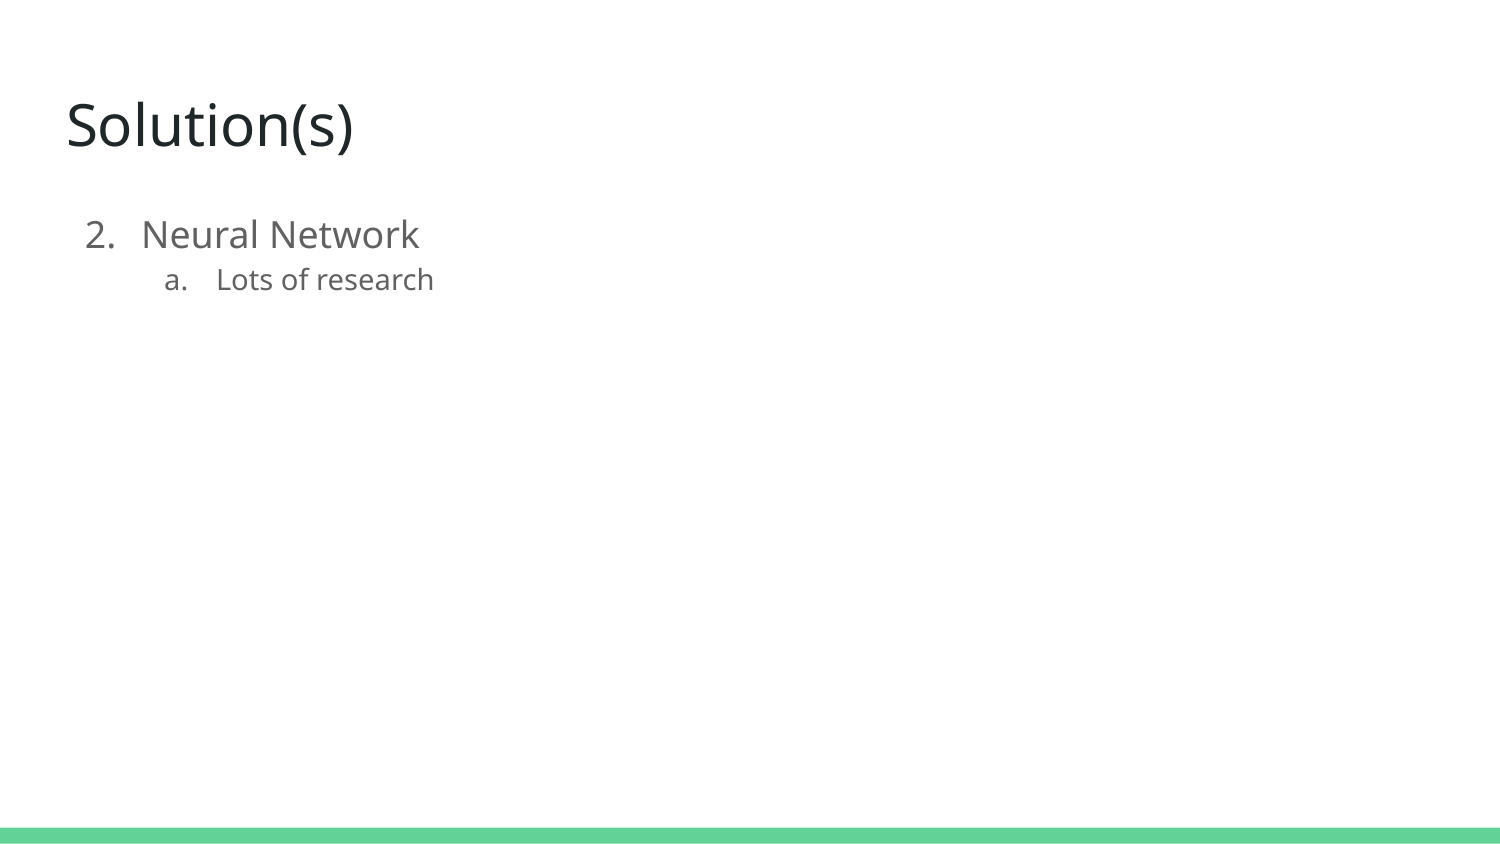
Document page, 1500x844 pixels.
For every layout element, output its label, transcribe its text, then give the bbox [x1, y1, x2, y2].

title Solution(s) [51, 72, 1449, 167]
list Neural Network Lots of research [51, 189, 1449, 750]
